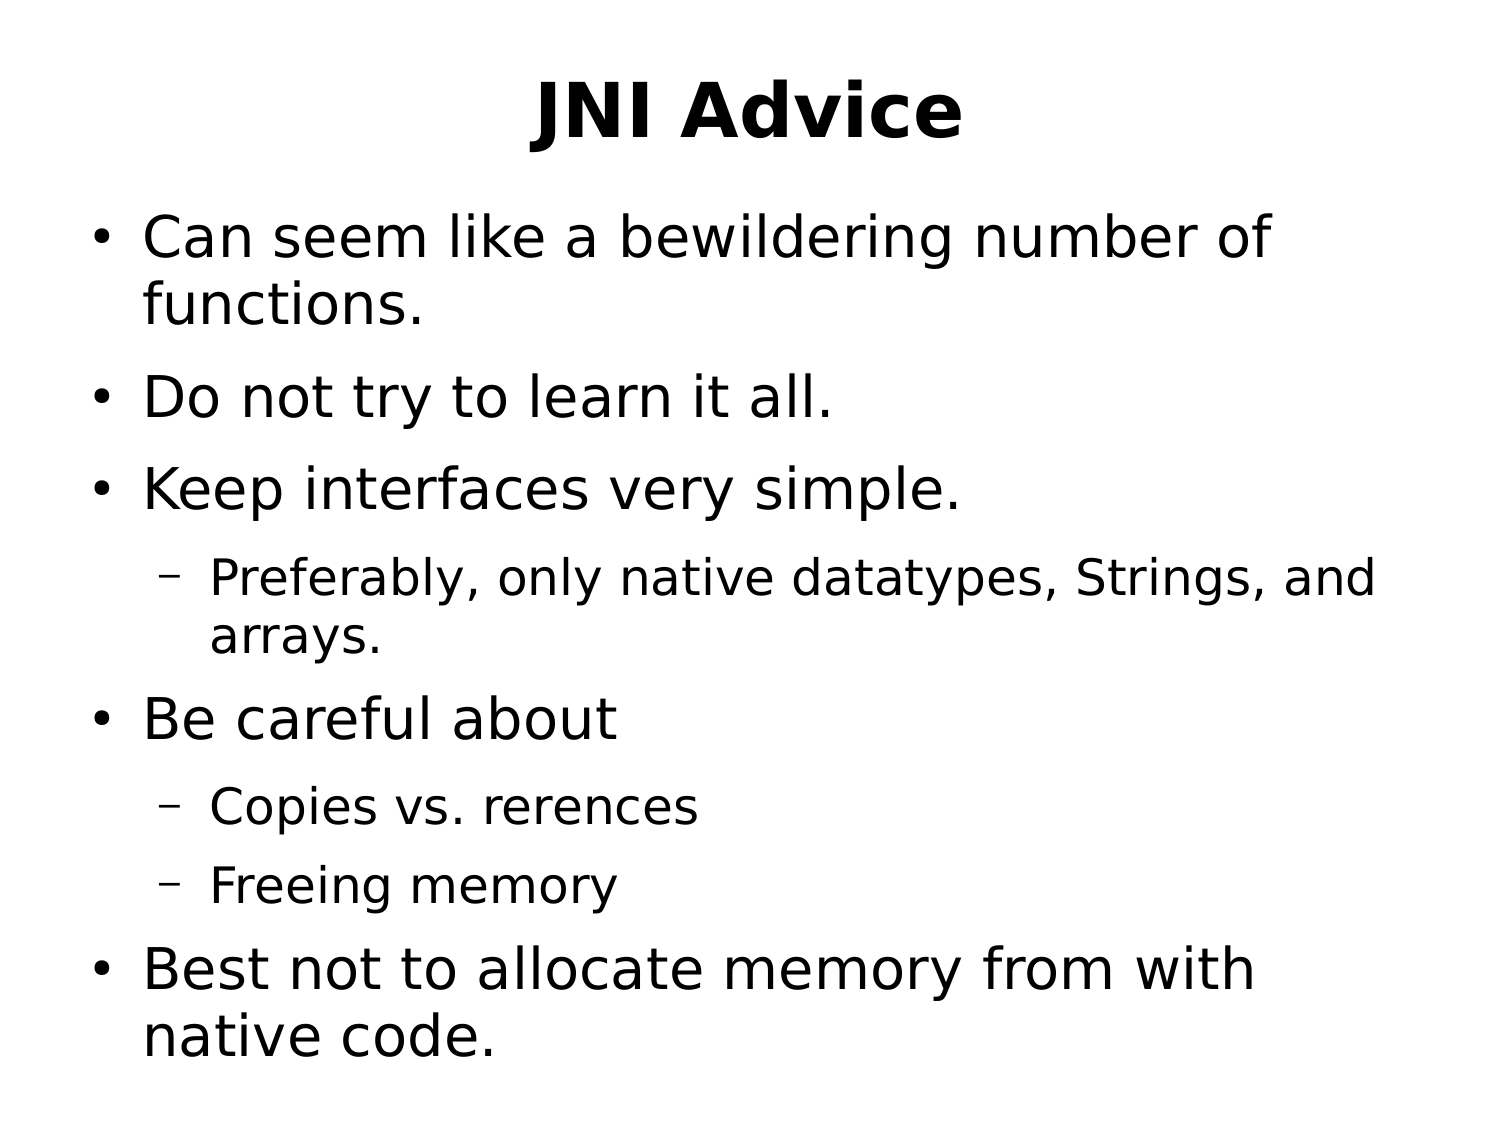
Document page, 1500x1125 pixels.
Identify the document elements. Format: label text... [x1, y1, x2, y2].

title JNI Advice [75, 44, 1425, 177]
list Can seem like a bewildering number of functions. Do not try to learn it all. Keep interfaces very simple. Preferably, only native datatypes, Strings, and arrays. Be careful about Copies vs. rerences Freeing memory Best not to allocate memory from with native code. [75, 204, 1395, 1075]
